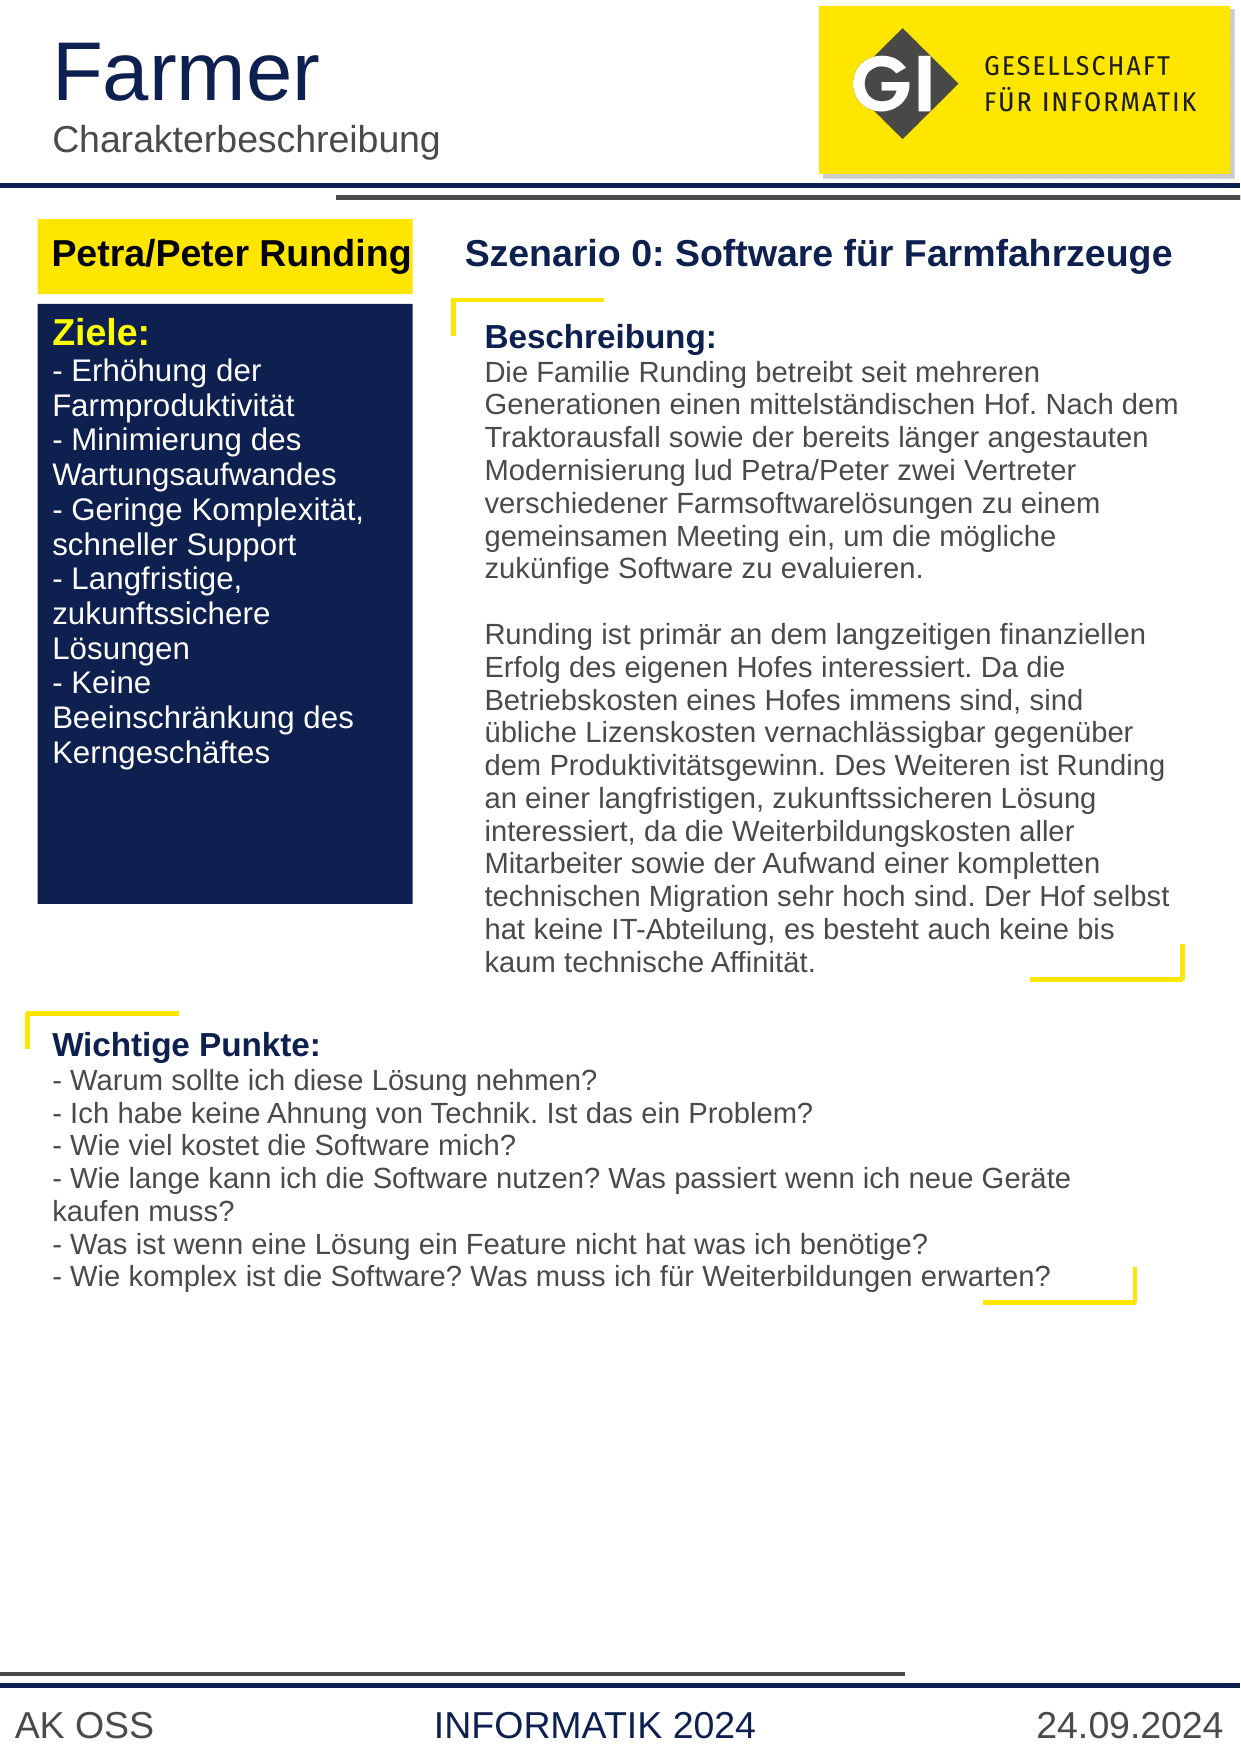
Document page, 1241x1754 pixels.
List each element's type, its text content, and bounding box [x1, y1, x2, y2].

text_box 24.09.2024 [1021, 1697, 1239, 1754]
text_box Ziele: - Erhöhung der Farmproduktivität - Minimierung des Wartungsaufwandes - Geringe Komplexität, schneller Support - Langfristige, zukunftssichere Lösungen - Keine Beeinschränkung des Kerngeschäftes [37, 303, 413, 904]
text_box Wichtige Punkte: - Warum sollte ich diese Lösung nehmen? - Ich habe keine Ahnung von Technik. Ist das ein Problem? - Wie viel kostet die Software mich? - Wie lange kann ich die Software nutzen? Was passiert wenn ich neue Geräte kaufen muss? - Was ist wenn eine Lösung ein Feature nicht hat was ich benötige? - Wie komplex ist die Software? Was muss ich für Weiterbildungen erwarten? [37, 1019, 1168, 1397]
text_box Beschreibung: Die Familie Runding betreibt seit mehreren Generationen einen mittelständischen Hof. Nach dem Traktorausfall sowie der bereits länger angestauten Modernisierung lud Petra/Peter zwei Vertreter verschiedener Farmsoftwarelösungen zu einem gemeinsamen Meeting ein, um die mögliche zukünfige Software zu evaluieren. Runding ist primär an dem langzeitigen finanziellen Erfolg des eigenen Hofes interessiert. Da die Betriebskosten eines Hofes immens sind, sind übliche Lizenskosten vernachlässigbar gegenüber dem Produktivitätsgewinn. Des Weiteren ist Runding an einer langfristigen, zukunftssicheren Lösung interessiert, da die Weiterbildungskosten aller Mitarbeiter sowie der Aufwand einer kompletten technischen Migration sehr hoch sind. Der Hof selbst hat keine IT-Abteilung, es besteht auch keine bis kaum technische Affinität. [469, 311, 1201, 986]
text_box AK OSS [0, 1697, 170, 1754]
picture [853, 28, 1196, 139]
text_box Farmer Charakterbeschreibung [37, 18, 788, 169]
text_box [819, 5, 1231, 174]
text_box INFORMATIK 2024 [419, 1697, 772, 1754]
text_box Szenario 0: Software für Farmfahrzeuge [450, 225, 1201, 301]
text_box Petra/Peter Runding [12, 225, 451, 324]
text_box [37, 219, 413, 225]
